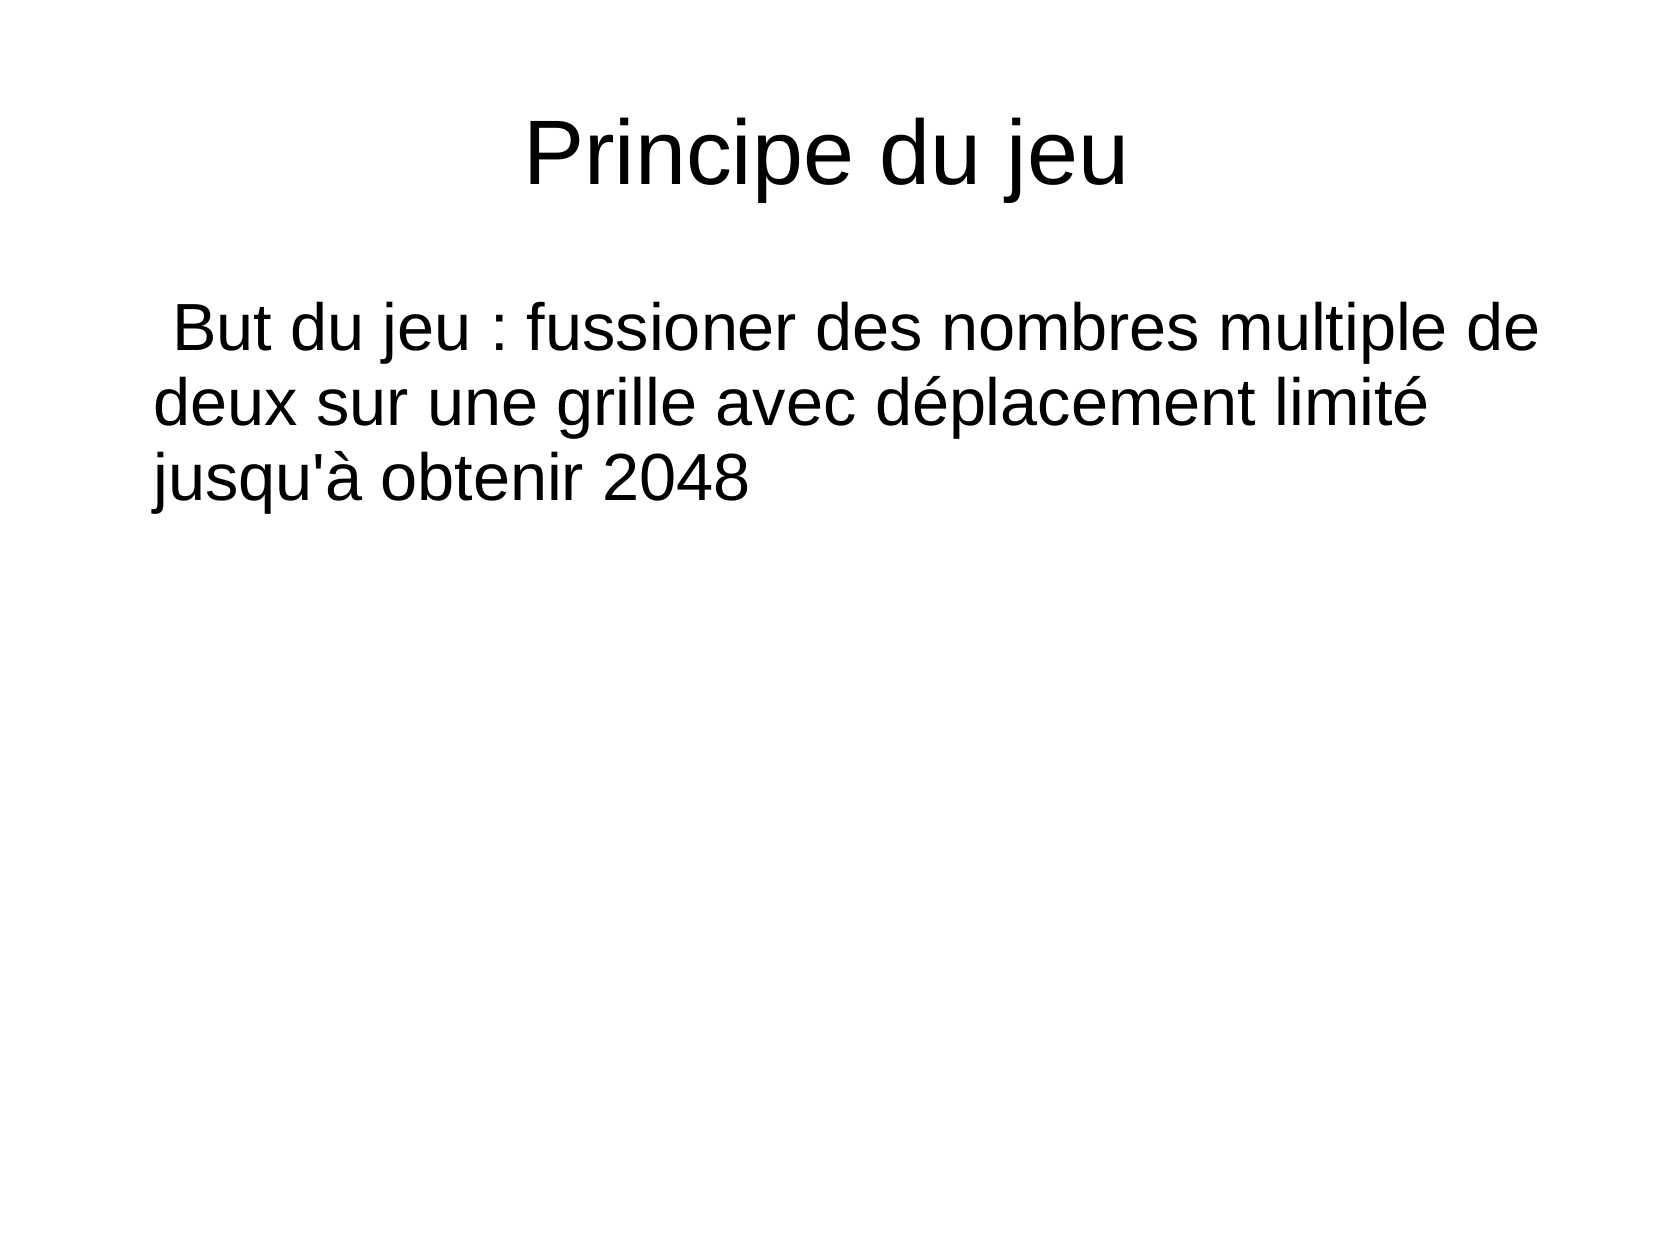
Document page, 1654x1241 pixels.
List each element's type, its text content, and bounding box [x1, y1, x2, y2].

list But du jeu : fussioner des nombres multiple de deux sur une grille avec déplacement limité jusqu'à obtenir 2048 [82, 290, 1571, 1109]
title Principe du jeu [82, 49, 1571, 257]
